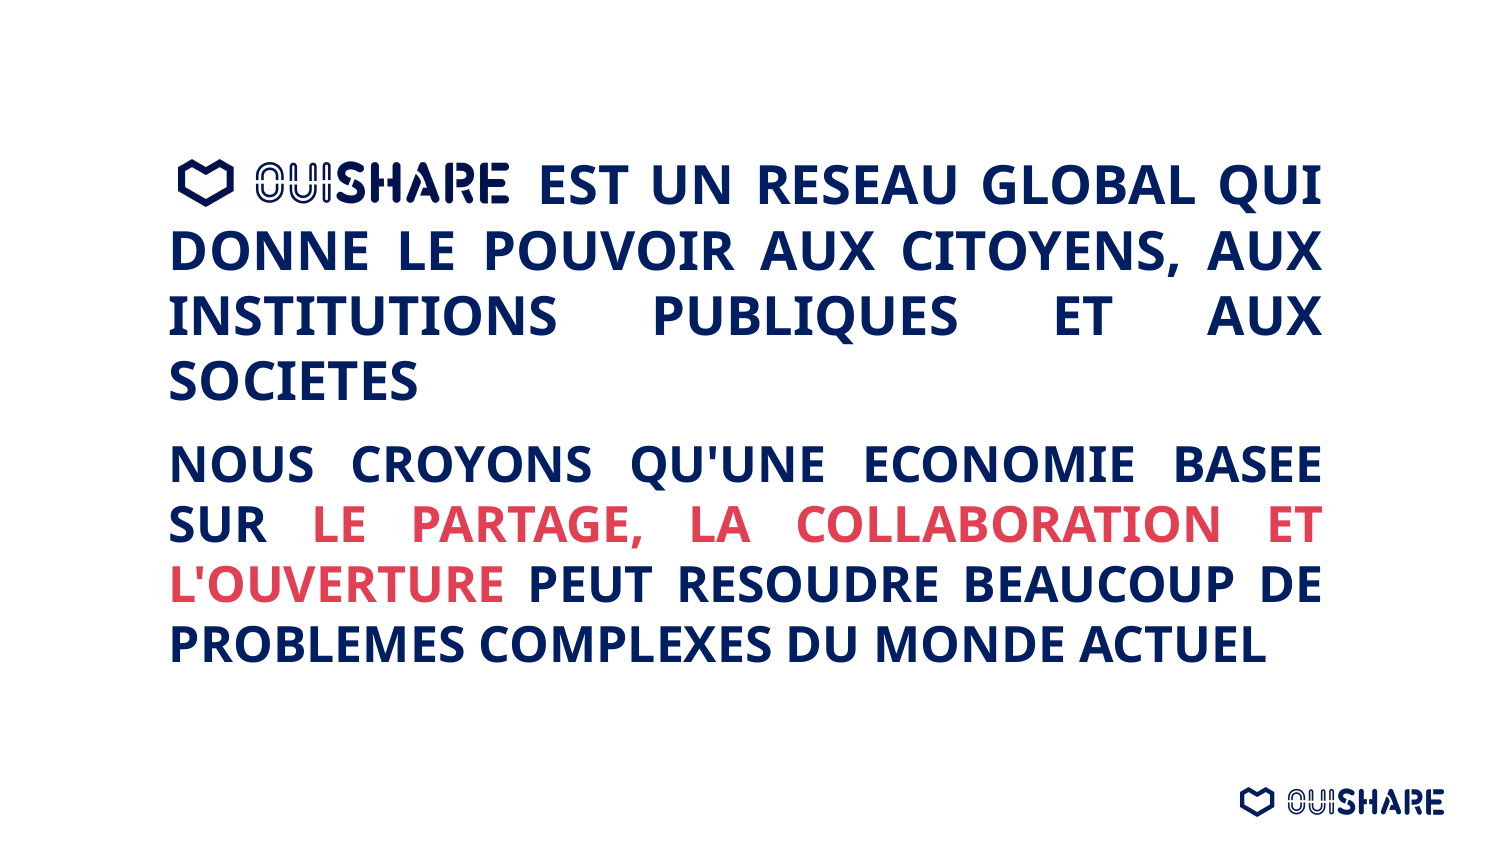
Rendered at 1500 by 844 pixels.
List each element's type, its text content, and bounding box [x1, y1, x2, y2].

picture [178, 159, 509, 208]
text_box EST UN RESEAU GLOBAL QUI DONNE LE POUVOIR AUX CITOYENS, AUX INSTITUTIONS PUBLIQUES ET AUX SOCIETES NOUS CROYONS QU'UNE ECONOMIE BASEE SUR LE PARTAGE, LA COLLABORATION ET L'OUVERTURE PEUT RESOUDRE BEAUCOUP DE PROBLEMES COMPLEXES DU MONDE ACTUEL [153, 139, 1339, 624]
picture [1240, 787, 1444, 817]
